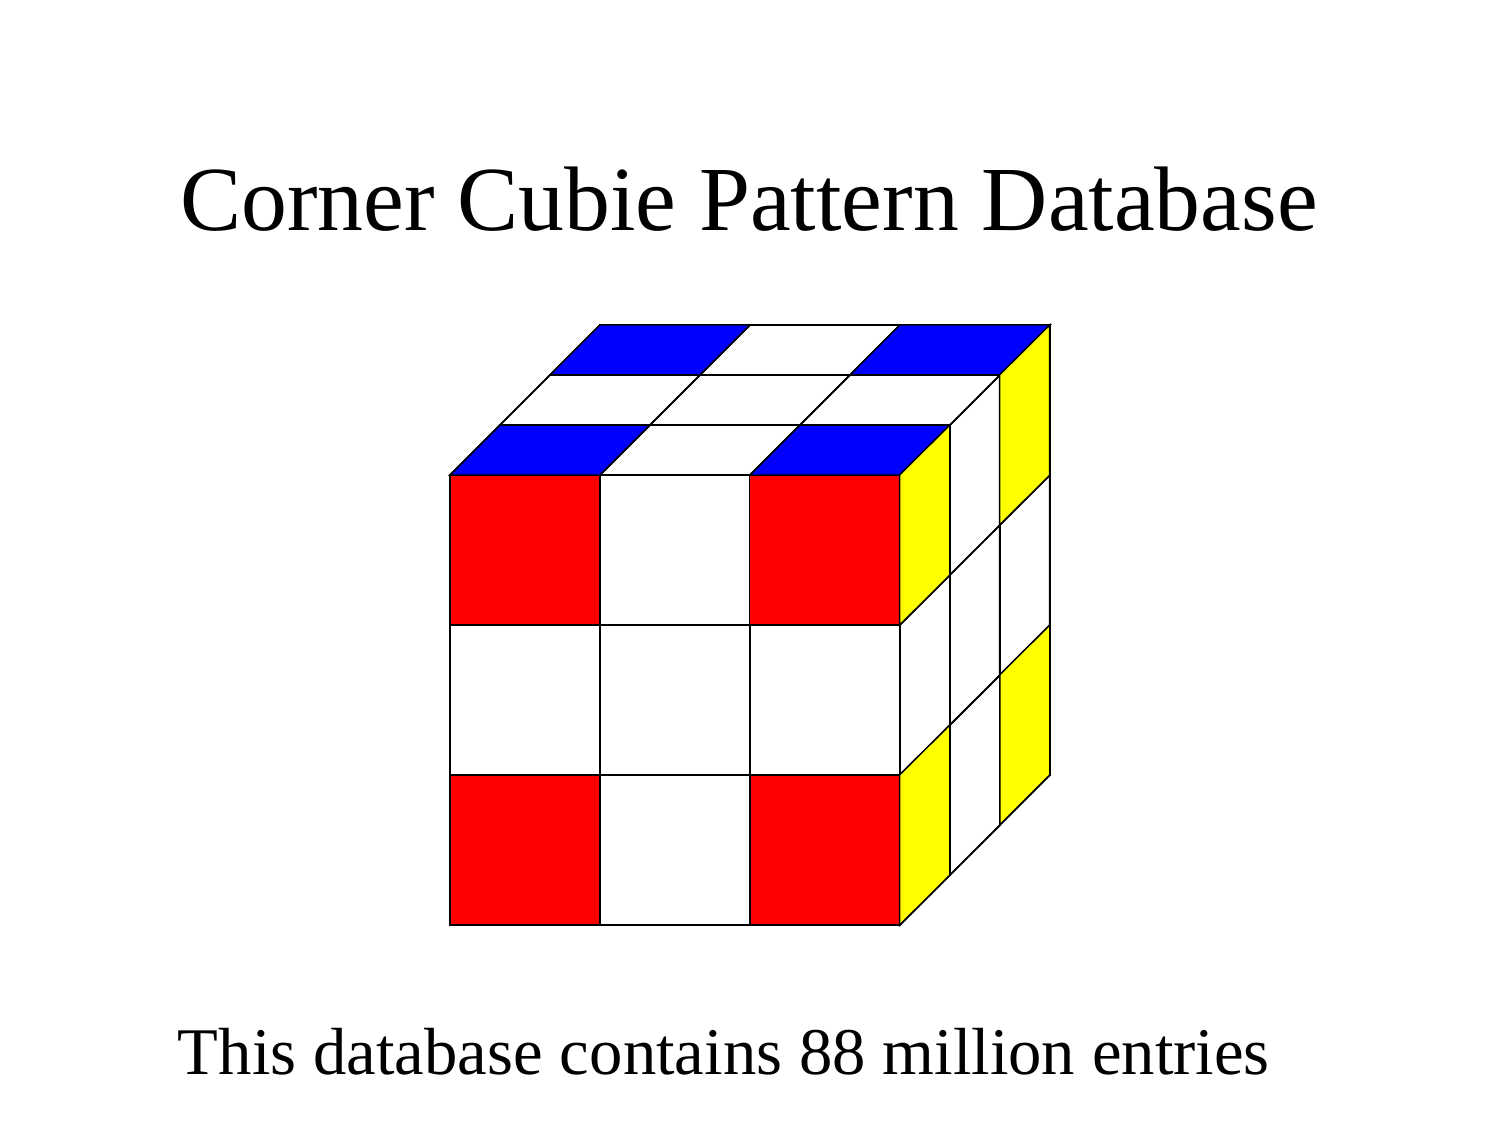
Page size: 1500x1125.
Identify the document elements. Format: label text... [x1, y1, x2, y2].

text_box This database contains 88 million entries [149, 999, 1300, 1096]
text_box [450, 774, 599, 925]
title Corner Cubie Pattern Database [112, 99, 1388, 288]
text_box [449, 425, 650, 624]
text_box [749, 425, 950, 626]
text_box [849, 324, 1051, 526]
text_box [549, 324, 751, 376]
text_box [999, 624, 1050, 825]
text_box [750, 725, 950, 926]
